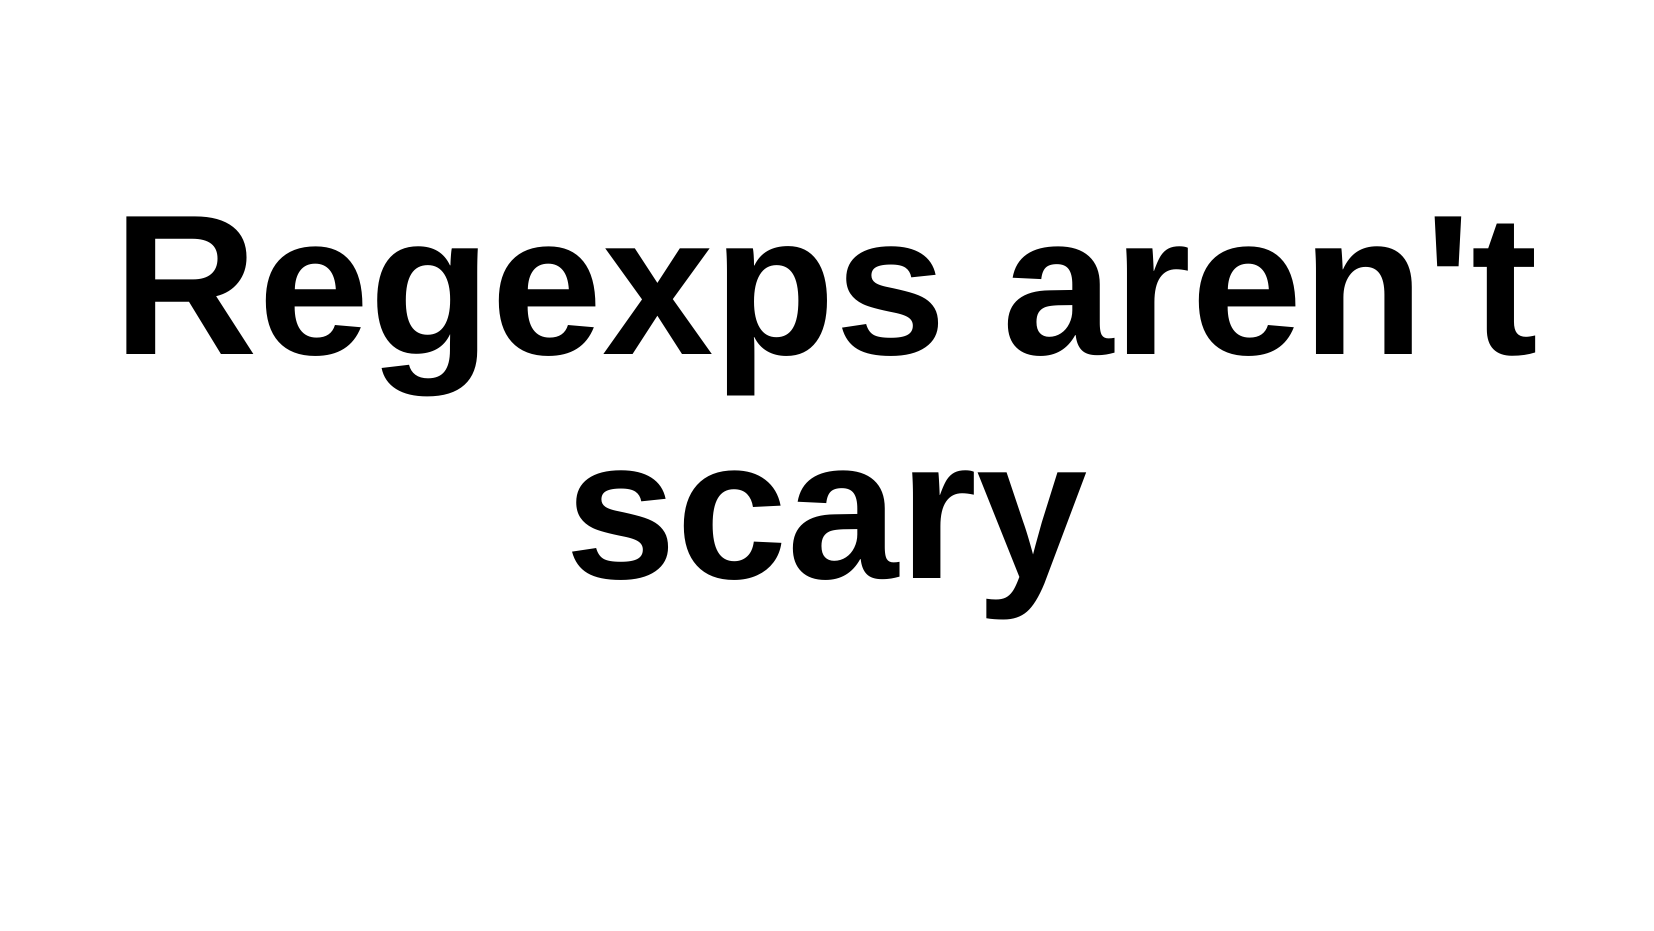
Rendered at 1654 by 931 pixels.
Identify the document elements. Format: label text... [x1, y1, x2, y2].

subtitle Regexps aren't scary [82, 37, 1571, 757]
